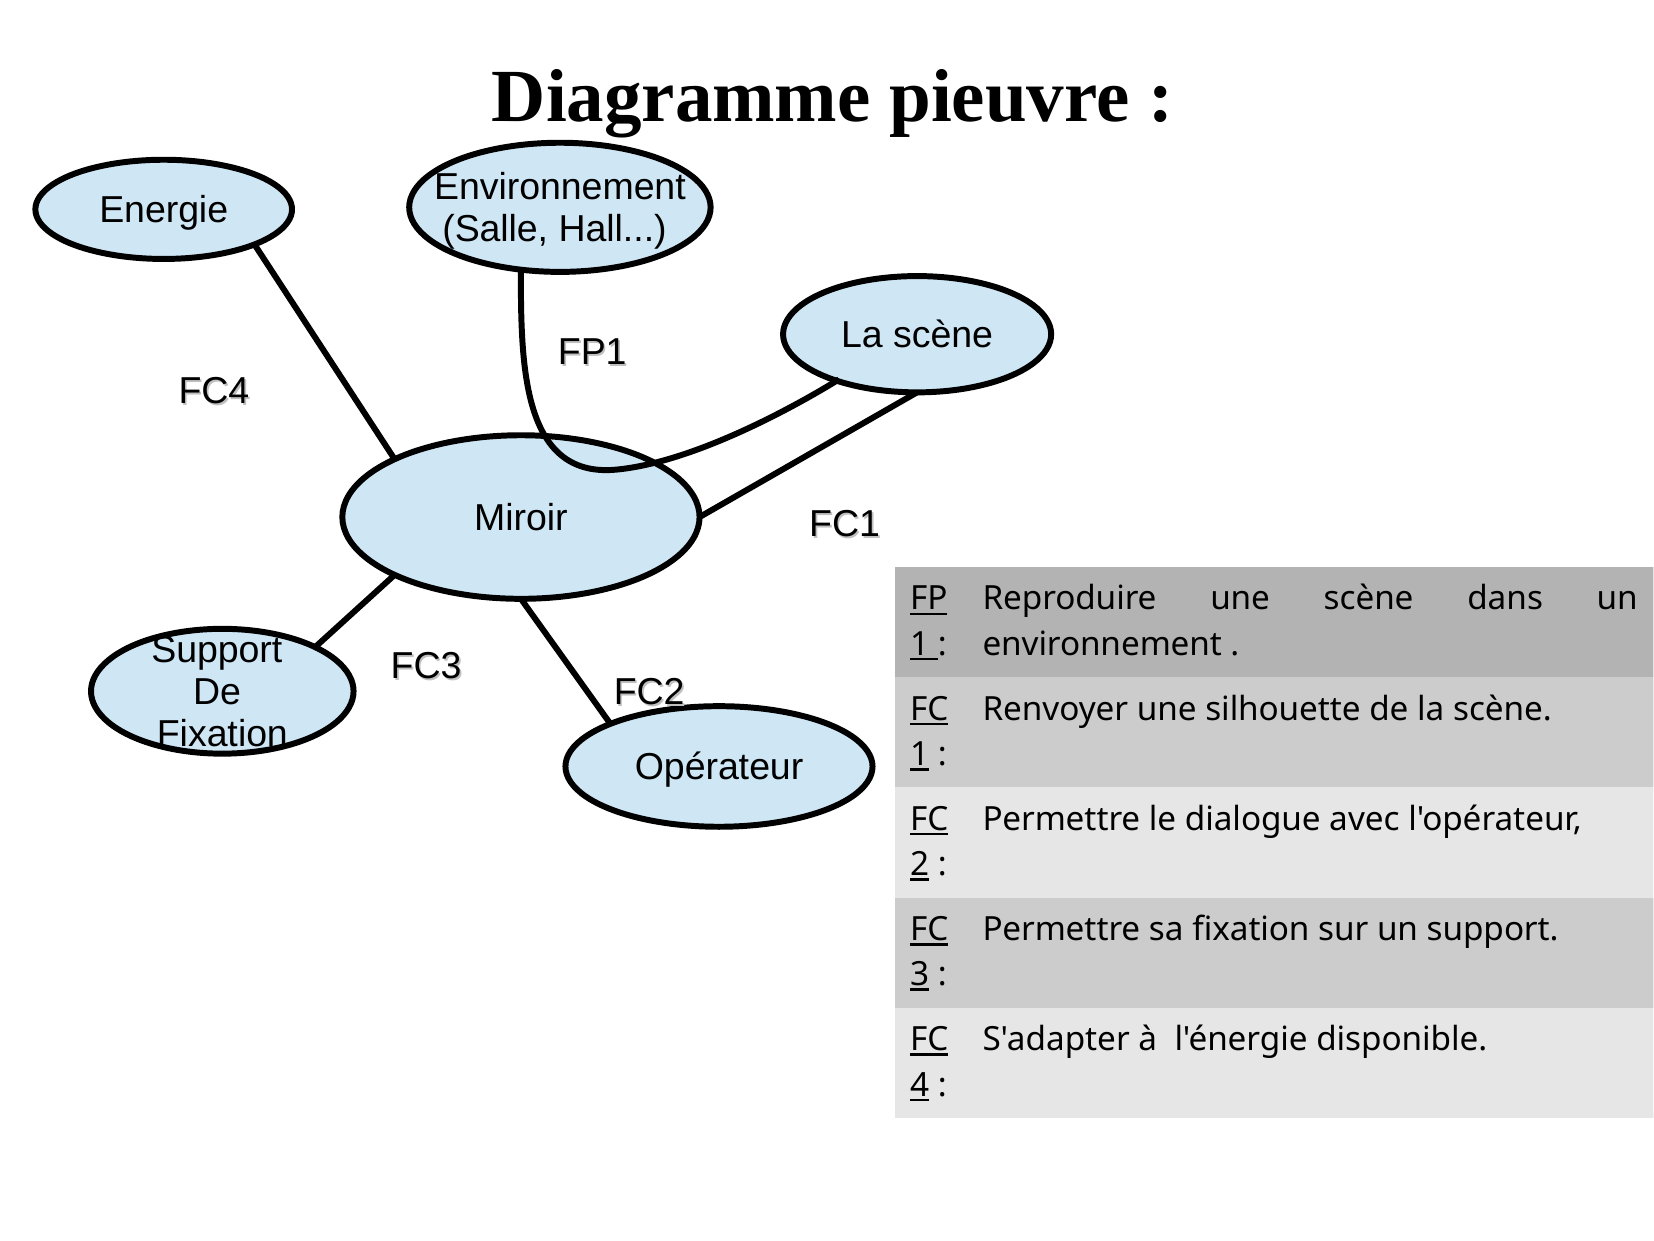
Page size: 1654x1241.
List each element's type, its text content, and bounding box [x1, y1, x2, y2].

table_cell FC1 : [895, 677, 968, 787]
text_box Diagramme pieuvre : [94, 47, 1571, 146]
table_cell FC3 : [895, 898, 968, 1008]
text_box Opérateur [565, 722, 873, 827]
text_box La scène [783, 276, 1052, 393]
table_header Reproduire une scène dans un environnement . [968, 567, 1654, 677]
text_box FC1 [794, 495, 934, 566]
table_header FP1 : [895, 567, 968, 677]
text_box Miroir [550, 436, 649, 467]
text_box Support De Fixation [91, 628, 354, 754]
text_box FC3 [375, 637, 477, 812]
table_cell S'adapter à l'énergie disponible. [968, 1008, 1654, 1118]
table_cell Permettre sa fixation sur un support. [968, 898, 1654, 1008]
table_cell Renvoyer une silhouette de la scène. [968, 677, 1654, 787]
text_box FP1 [543, 323, 694, 394]
text_box FC4 [163, 362, 287, 485]
text_box Miroir [342, 435, 700, 599]
text_box Environnement (Salle, Hall...) [409, 146, 711, 272]
text_box FC2 [599, 663, 823, 734]
table_cell FC2 : [895, 787, 968, 898]
table_cell FC4 : [895, 1008, 968, 1118]
text_box Energie [35, 159, 293, 259]
table_cell Permettre le dialogue avec l'opérateur, [968, 787, 1654, 898]
